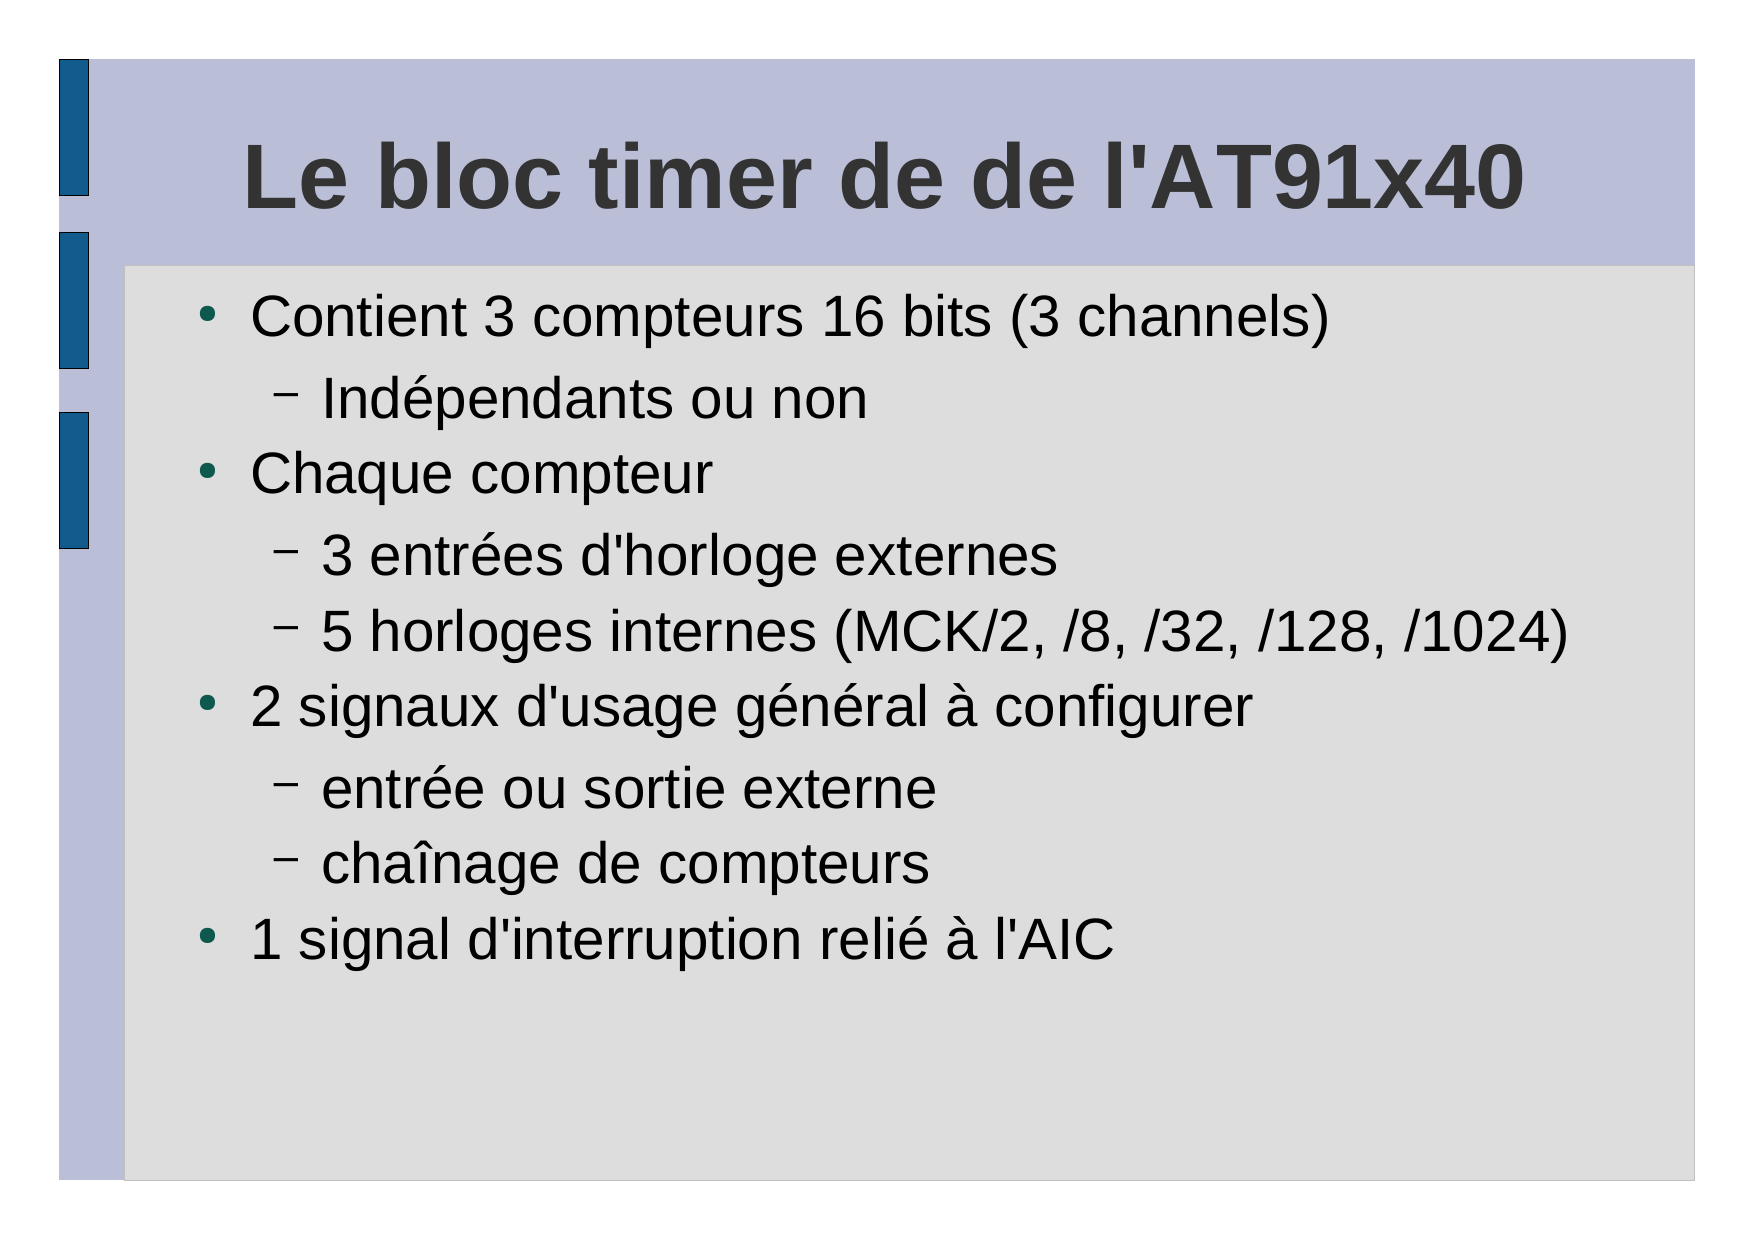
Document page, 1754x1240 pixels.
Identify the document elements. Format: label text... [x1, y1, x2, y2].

title Le bloc timer de de l'AT91x40 [118, 88, 1654, 266]
list Contient 3 compteurs 16 bits (3 channels) Indépendants ou non Chaque compteur 3 entrées d'horloge externes 5 horloges internes (MCK/2, /8, /32, /128, /1024) 2 signaux d'usage général à configurer entrée ou sortie externe chaînage de compteurs 1 signal d'interruption relié à l'AIC [179, 295, 1577, 1093]
